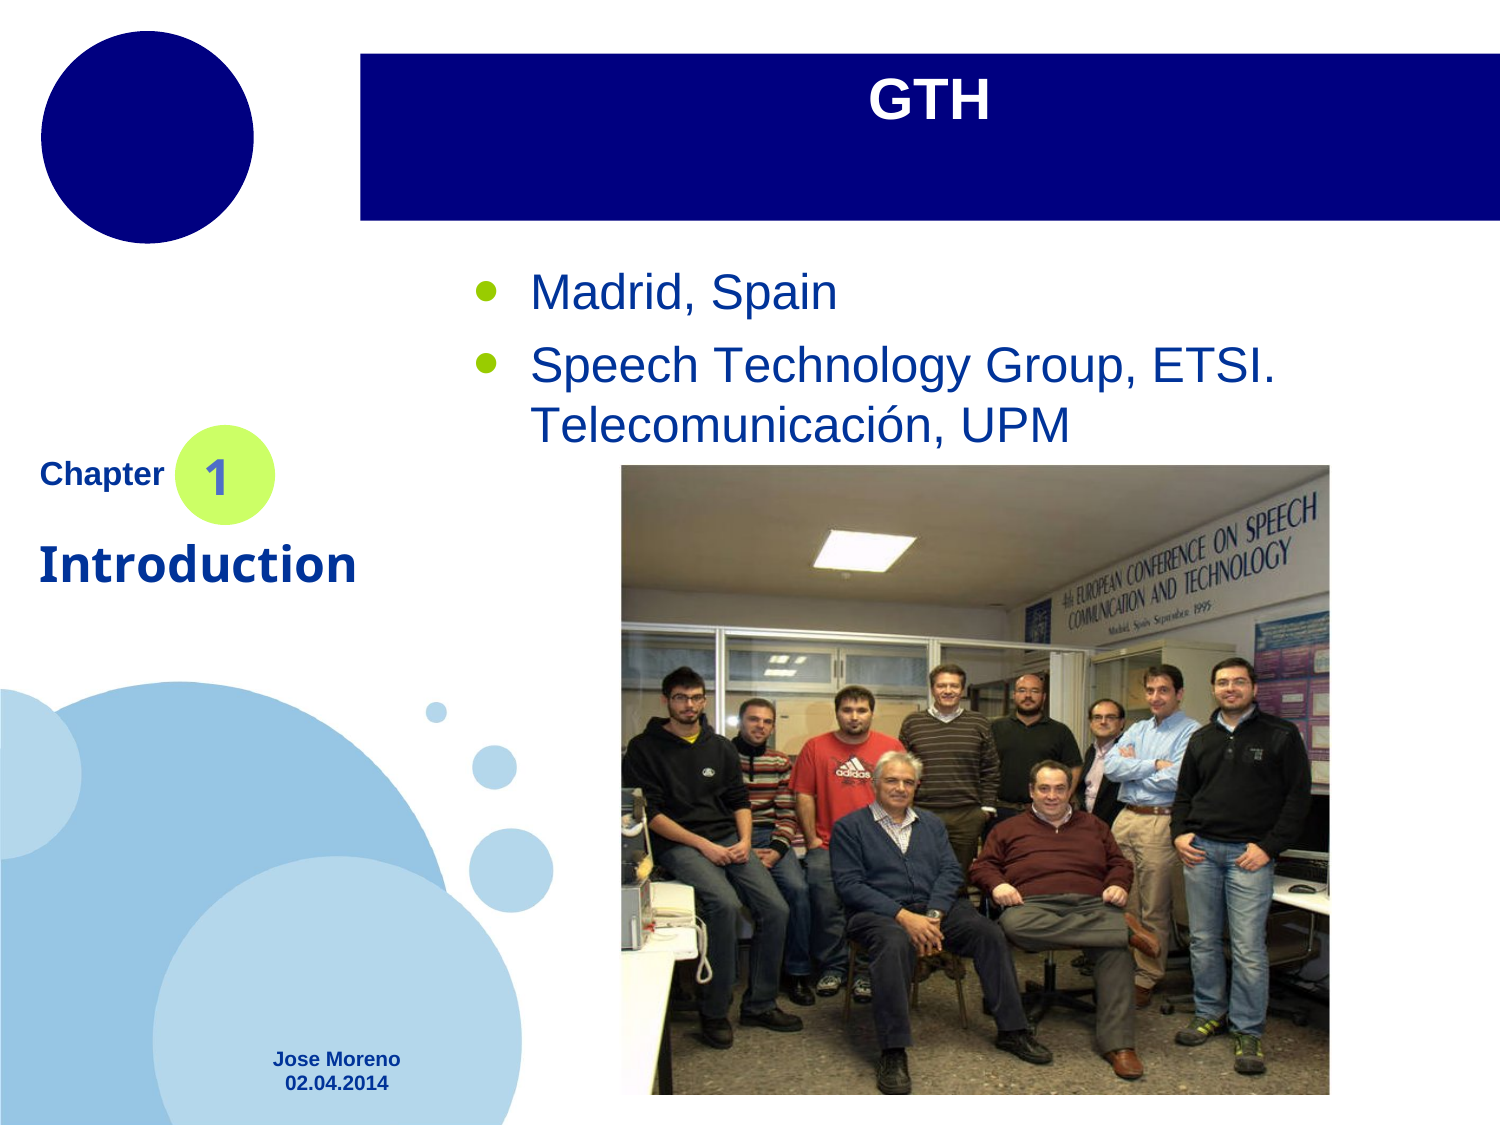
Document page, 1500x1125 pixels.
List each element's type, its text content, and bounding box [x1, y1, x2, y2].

picture [0, 464, 1332, 1125]
text_box Introduction [24, 524, 413, 601]
text_box [192, 424, 276, 524]
text_box 1 [189, 437, 248, 513]
title GTH [360, 53, 1500, 221]
text_box [174, 440, 189, 510]
text_box Chapter [24, 444, 185, 501]
list Madrid, Spain Speech Technology Group, ETSI. Telecomunicación, UPM [459, 252, 1471, 915]
